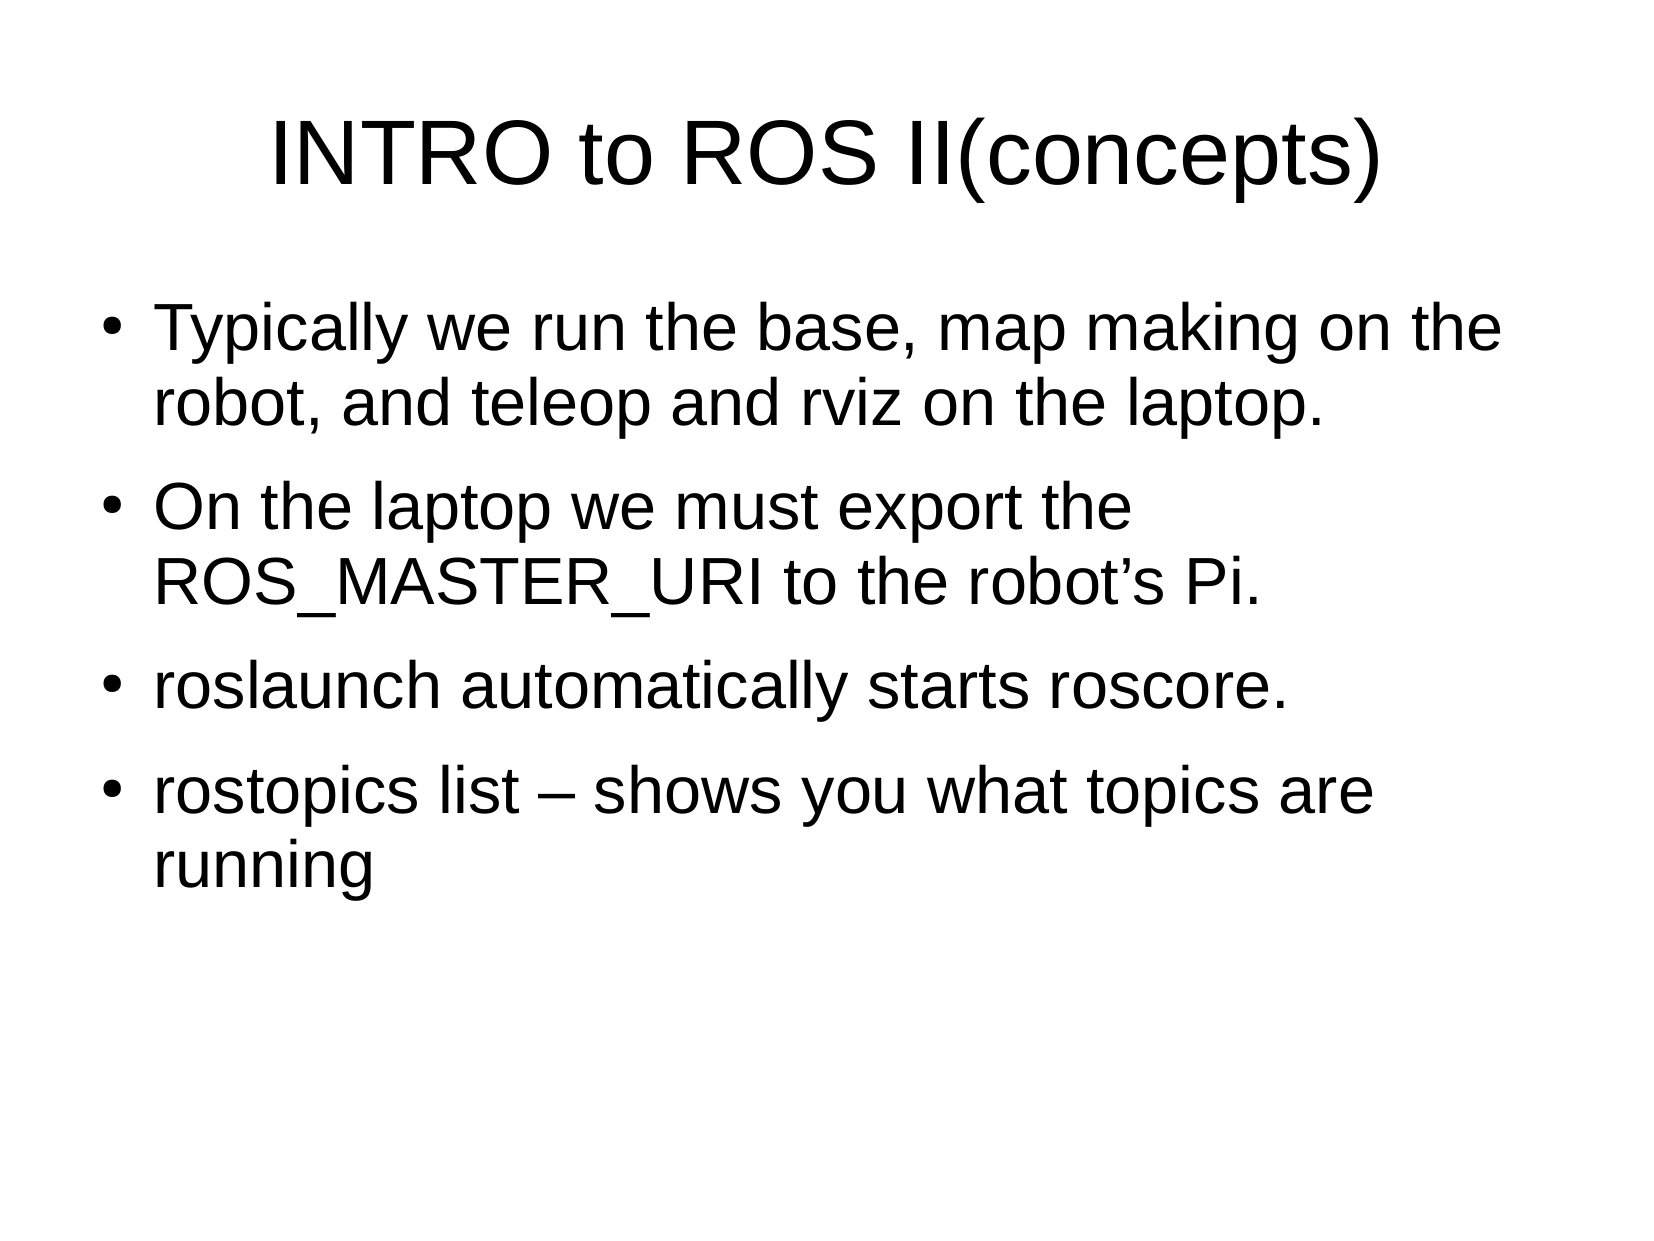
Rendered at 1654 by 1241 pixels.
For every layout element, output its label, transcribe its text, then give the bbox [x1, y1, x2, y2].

list Typically we run the base, map making on the robot, and teleop and rviz on the laptop. On the laptop we must export the ROS_MASTER_URI to the robot’s Pi. roslaunch automatically starts roscore. rostopics list – shows you what topics are running [82, 290, 1571, 1010]
title INTRO to ROS II(concepts) [82, 49, 1571, 257]
